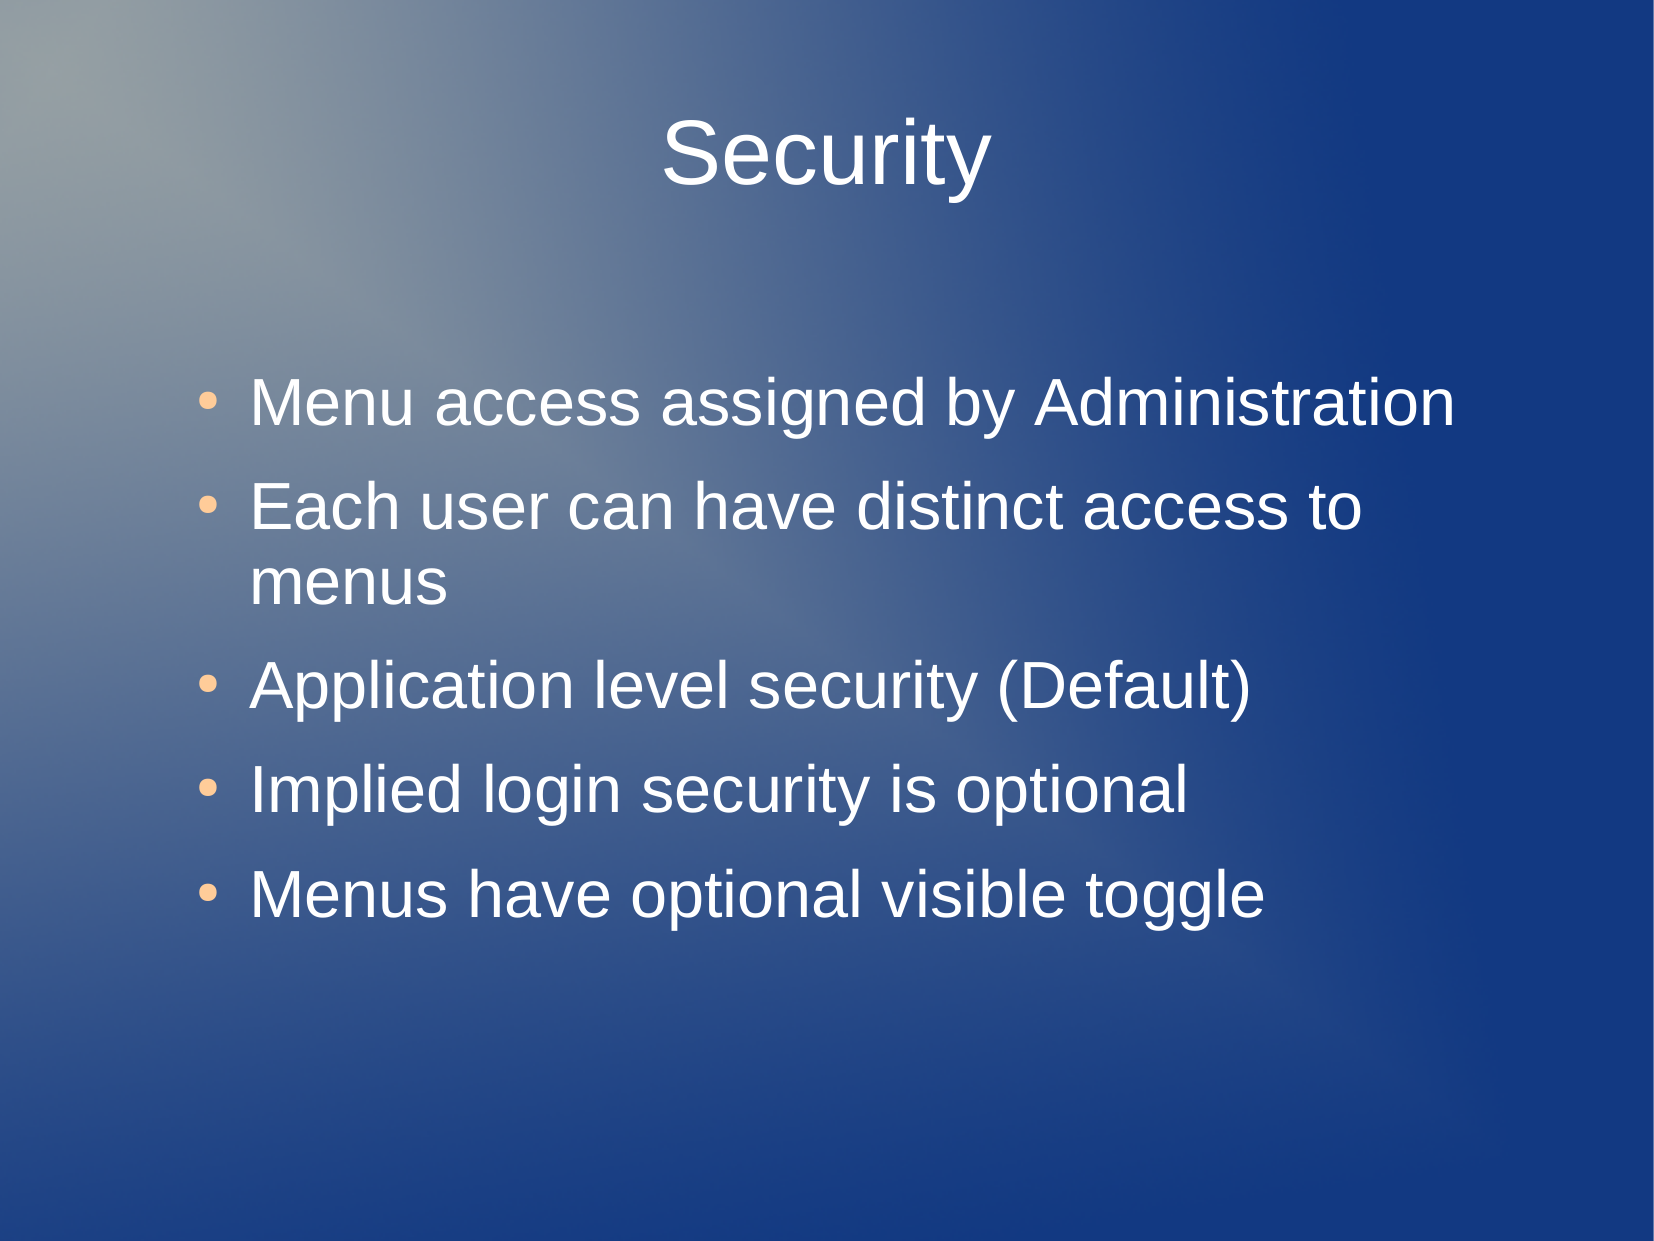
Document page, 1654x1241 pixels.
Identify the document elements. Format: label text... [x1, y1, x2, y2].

title Security [82, 49, 1571, 257]
list Menu access assigned by Administration Each user can have distinct access to menus Application level security (Default) Implied login security is optional Menus have optional visible toggle [178, 364, 1570, 1147]
picture [0, 0, 1654, 1241]
